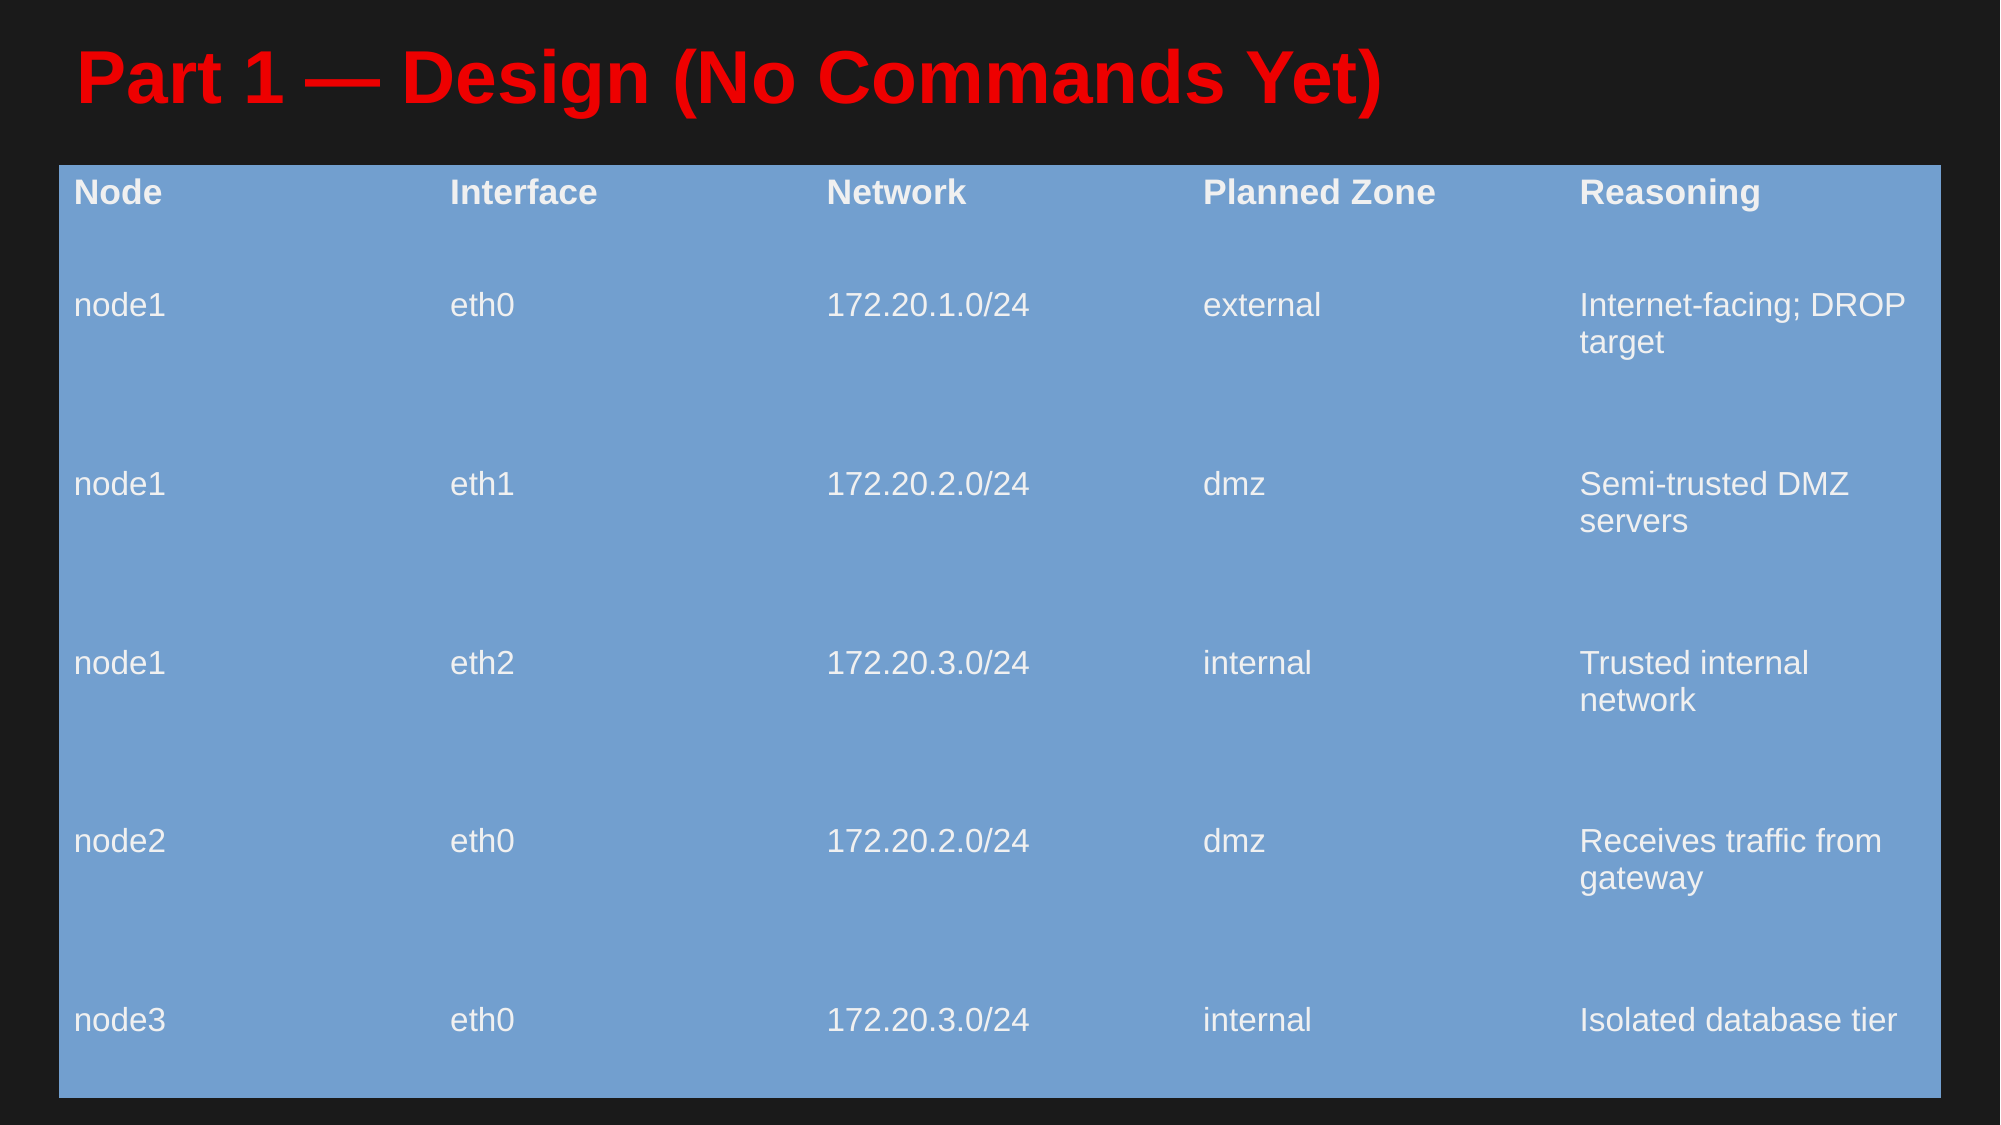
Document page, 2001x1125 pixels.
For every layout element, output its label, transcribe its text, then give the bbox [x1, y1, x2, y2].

table_cell node1 [59, 458, 435, 637]
table_cell 172.20.3.0/24 [812, 637, 1188, 815]
table_header Node [59, 165, 435, 280]
table_cell eth0 [435, 280, 812, 458]
table_header Planned Zone [1188, 165, 1565, 280]
table_cell node1 [59, 280, 435, 458]
table_cell Receives traffic from gateway [1565, 815, 1941, 994]
table_cell dmz [1188, 815, 1565, 994]
table_cell Semi-trusted DMZ servers [1565, 458, 1941, 637]
table_cell external [1188, 280, 1565, 458]
table_cell 172.20.1.0/24 [812, 280, 1188, 458]
table_header Reasoning [1565, 165, 1941, 280]
table_cell eth1 [435, 458, 812, 637]
table_cell 172.20.2.0/24 [812, 815, 1188, 994]
table_header Interface [435, 165, 812, 280]
table_cell Internet-facing; DROP target [1565, 280, 1941, 458]
table_cell internal [1188, 994, 1565, 1098]
table_cell eth2 [435, 637, 812, 815]
table_cell Isolated database tier [1565, 994, 1941, 1098]
table_cell 172.20.3.0/24 [812, 994, 1188, 1098]
table_cell node1 [59, 637, 435, 815]
table_header Network [812, 165, 1188, 280]
table_cell Trusted internal network [1565, 637, 1941, 815]
text_box Part 1 — Design (No Commands Yet) [59, 23, 1942, 142]
table_cell eth0 [435, 994, 812, 1098]
table_cell eth0 [435, 815, 812, 994]
table_cell node2 [59, 815, 435, 994]
table_cell dmz [1188, 458, 1565, 637]
table_cell node3 [59, 994, 435, 1098]
table_cell internal [1188, 637, 1565, 815]
table_cell 172.20.2.0/24 [812, 458, 1188, 637]
